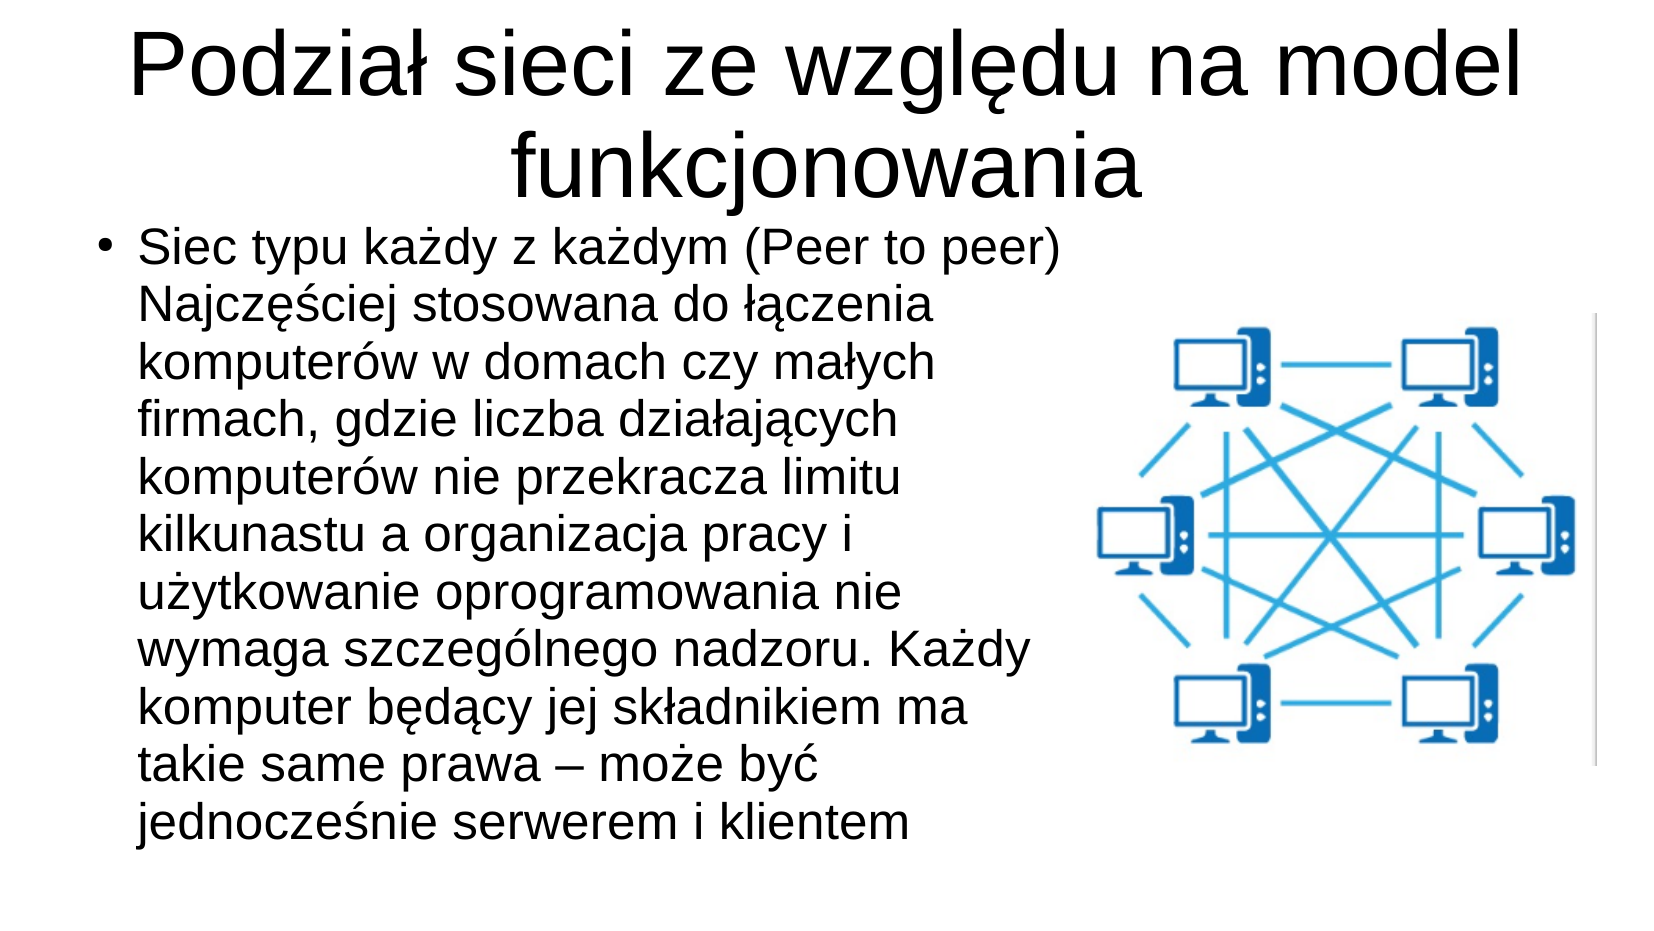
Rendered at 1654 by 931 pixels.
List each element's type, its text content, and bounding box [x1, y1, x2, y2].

title Podział sieci ze względu na model funkcjonowania [82, 12, 1571, 218]
picture [1083, 313, 1597, 766]
list Siec typu każdy z każdym (Peer to peer) Najczęściej stosowana do łączenia komputerów w domach czy małych firmach, gdzie liczba działających komputerów nie przekracza limitu kilkunastu a organizacja pracy i użytkowanie oprogramowania nie wymaga szczególnego nadzoru. Każdy komputer będący jej składnikiem ma takie same prawa – może być jednocześnie serwerem i klientem [82, 217, 1071, 903]
